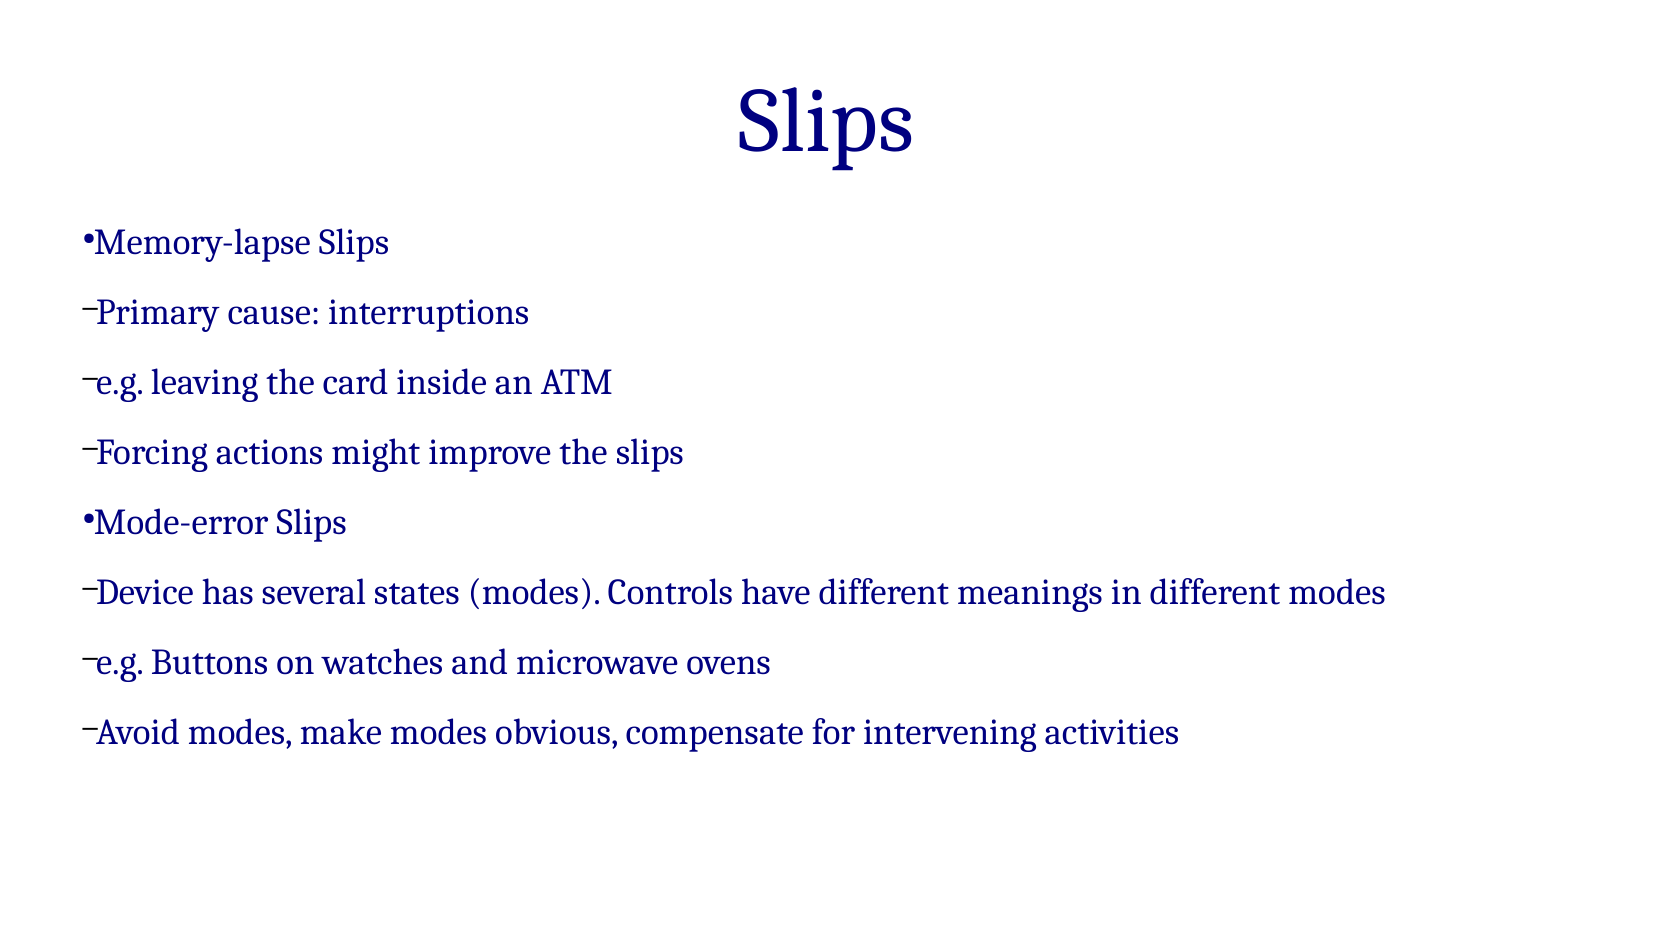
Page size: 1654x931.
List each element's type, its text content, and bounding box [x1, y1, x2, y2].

title Slips [82, 37, 1571, 193]
list Memory-lapse Slips Primary cause: interruptions e.g. leaving the card inside an ATM Forcing actions might improve the slips Mode-error Slips Device has several states (modes). Controls have different meanings in different modes e.g. Buttons on watches and microwave ovens Avoid modes, make modes obvious, compensate for intervening activities [82, 217, 1571, 758]
